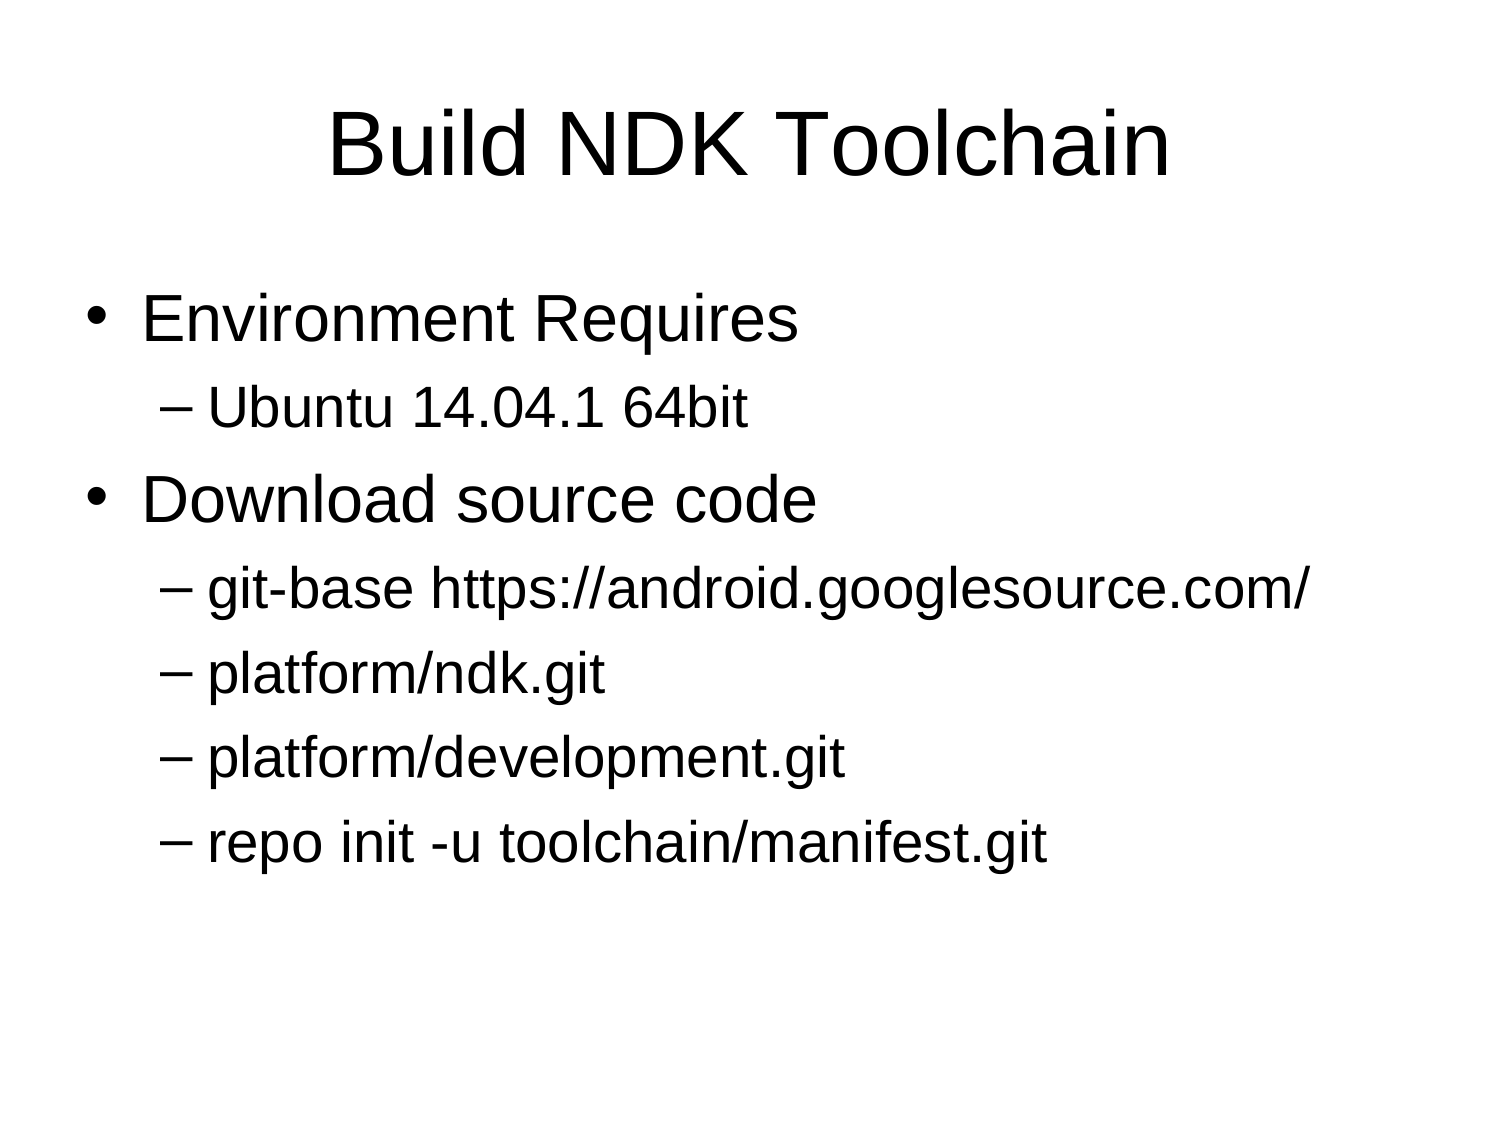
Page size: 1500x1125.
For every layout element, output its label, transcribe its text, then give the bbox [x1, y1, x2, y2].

list Environment Requires Ubuntu 14.04.1 64bit Download source code git-base https://android.googlesource.com/ platform/ndk.git platform/development.git repo init -u toolchain/manifest.git [70, 266, 1421, 1010]
title Build NDK Toolchain [75, 45, 1426, 233]
